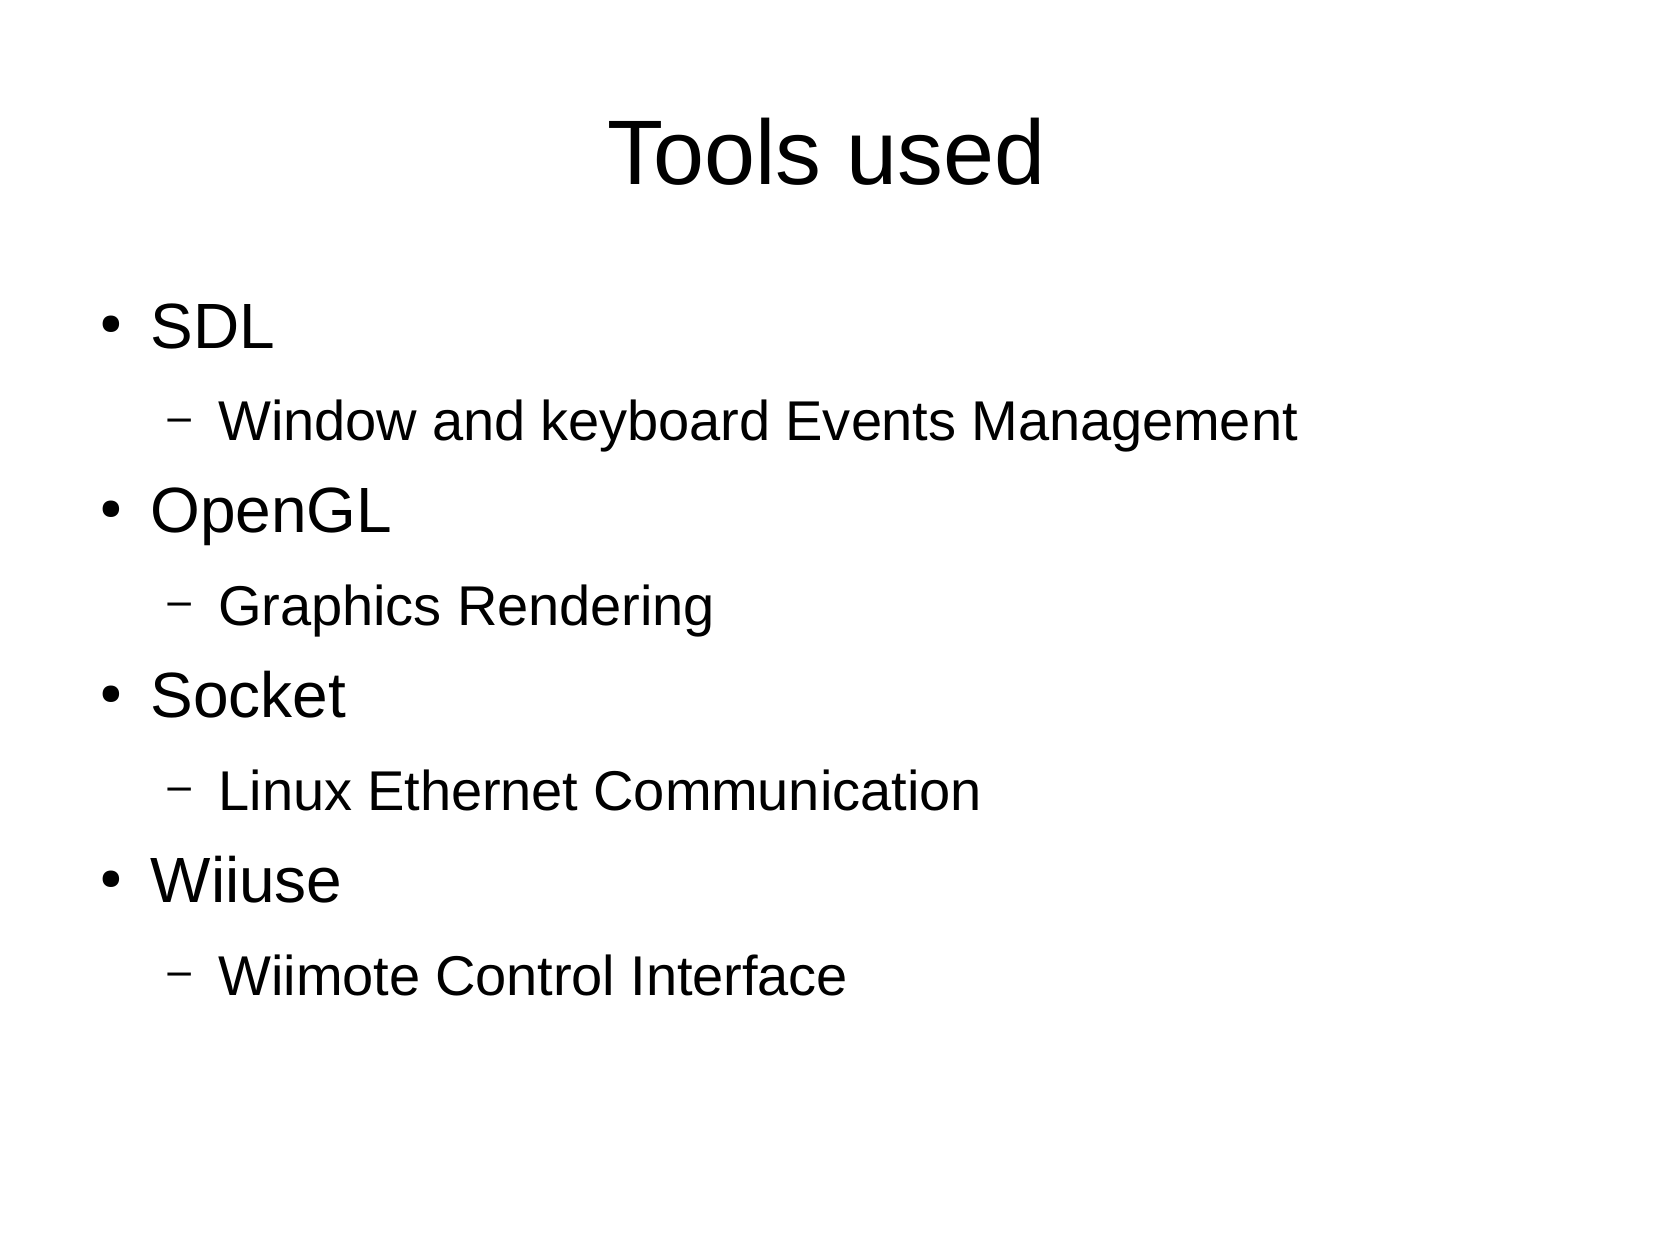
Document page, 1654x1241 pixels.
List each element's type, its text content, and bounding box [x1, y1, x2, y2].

title Tools used [82, 49, 1571, 257]
list SDL Window and keyboard Events Management OpenGL Graphics Rendering Socket Linux Ethernet Communication Wiiuse Wiimote Control Interface [82, 290, 1571, 1010]
